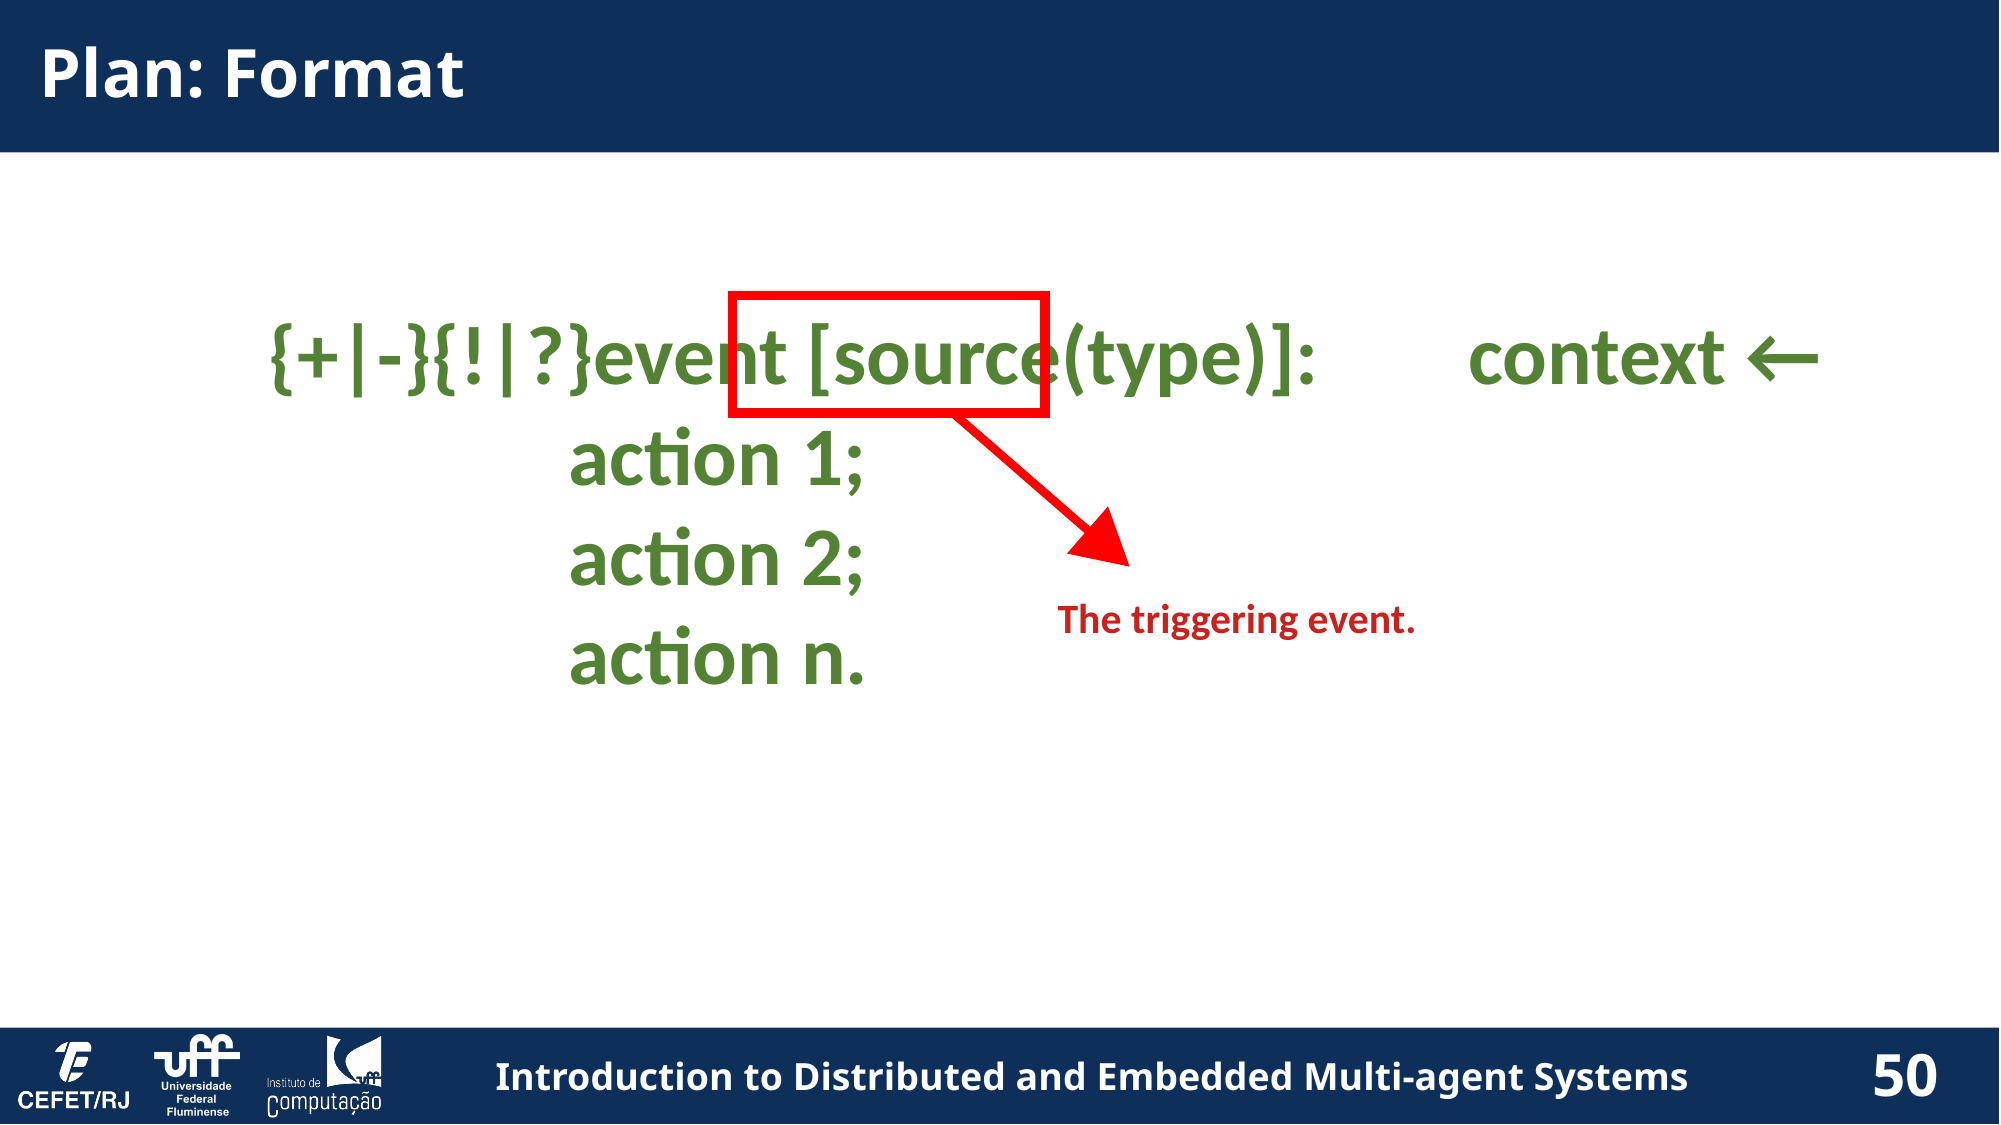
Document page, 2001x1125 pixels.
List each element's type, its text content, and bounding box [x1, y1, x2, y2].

text_box Plan: Format [25, 23, 1999, 119]
picture [18, 1021, 129, 1125]
text_box [950, 409, 1130, 567]
text_box The triggering event. [1015, 584, 1459, 650]
text_box {+|-}{!|?}event [source(type)]: context ← action 1; action 2; action n. [253, 294, 1908, 710]
picture [265, 1033, 383, 1118]
picture [153, 1033, 241, 1121]
text_box {+|-}{!|?}event [source(type)]: context ← action 1; action 2; action n. [737, 300, 1040, 408]
